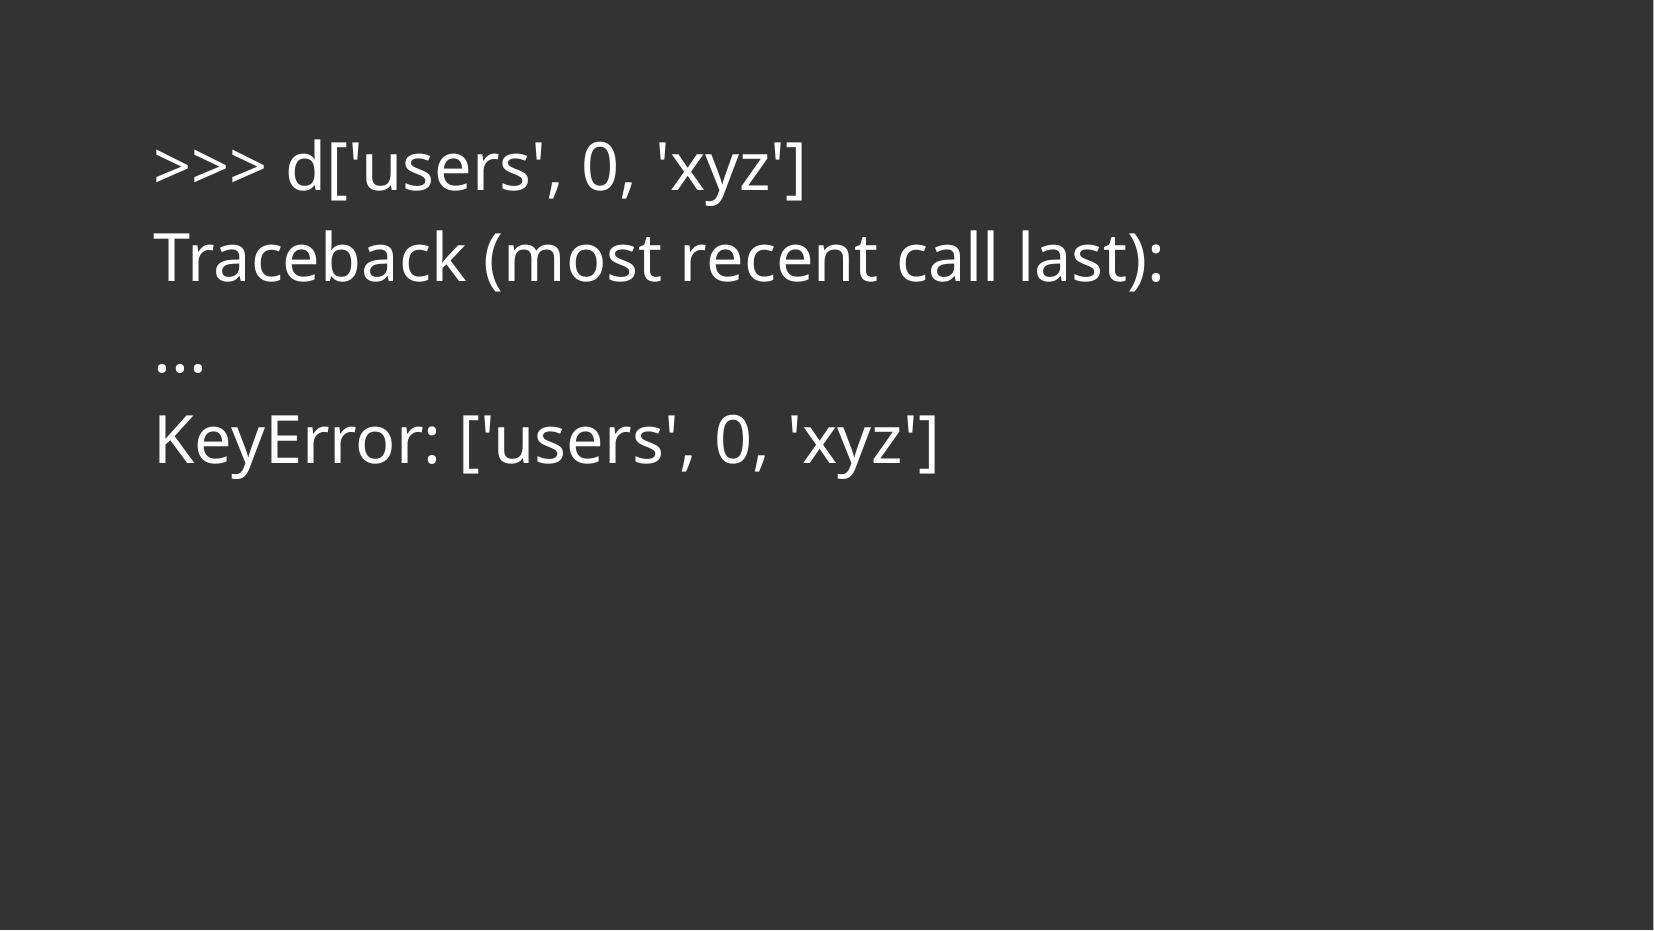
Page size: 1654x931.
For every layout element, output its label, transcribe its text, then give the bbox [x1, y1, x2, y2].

list >>> d['users', 0, 'xyz'] Traceback (most recent call last): ... KeyError: ['users', 0, 'xyz'] [82, 119, 1571, 839]
